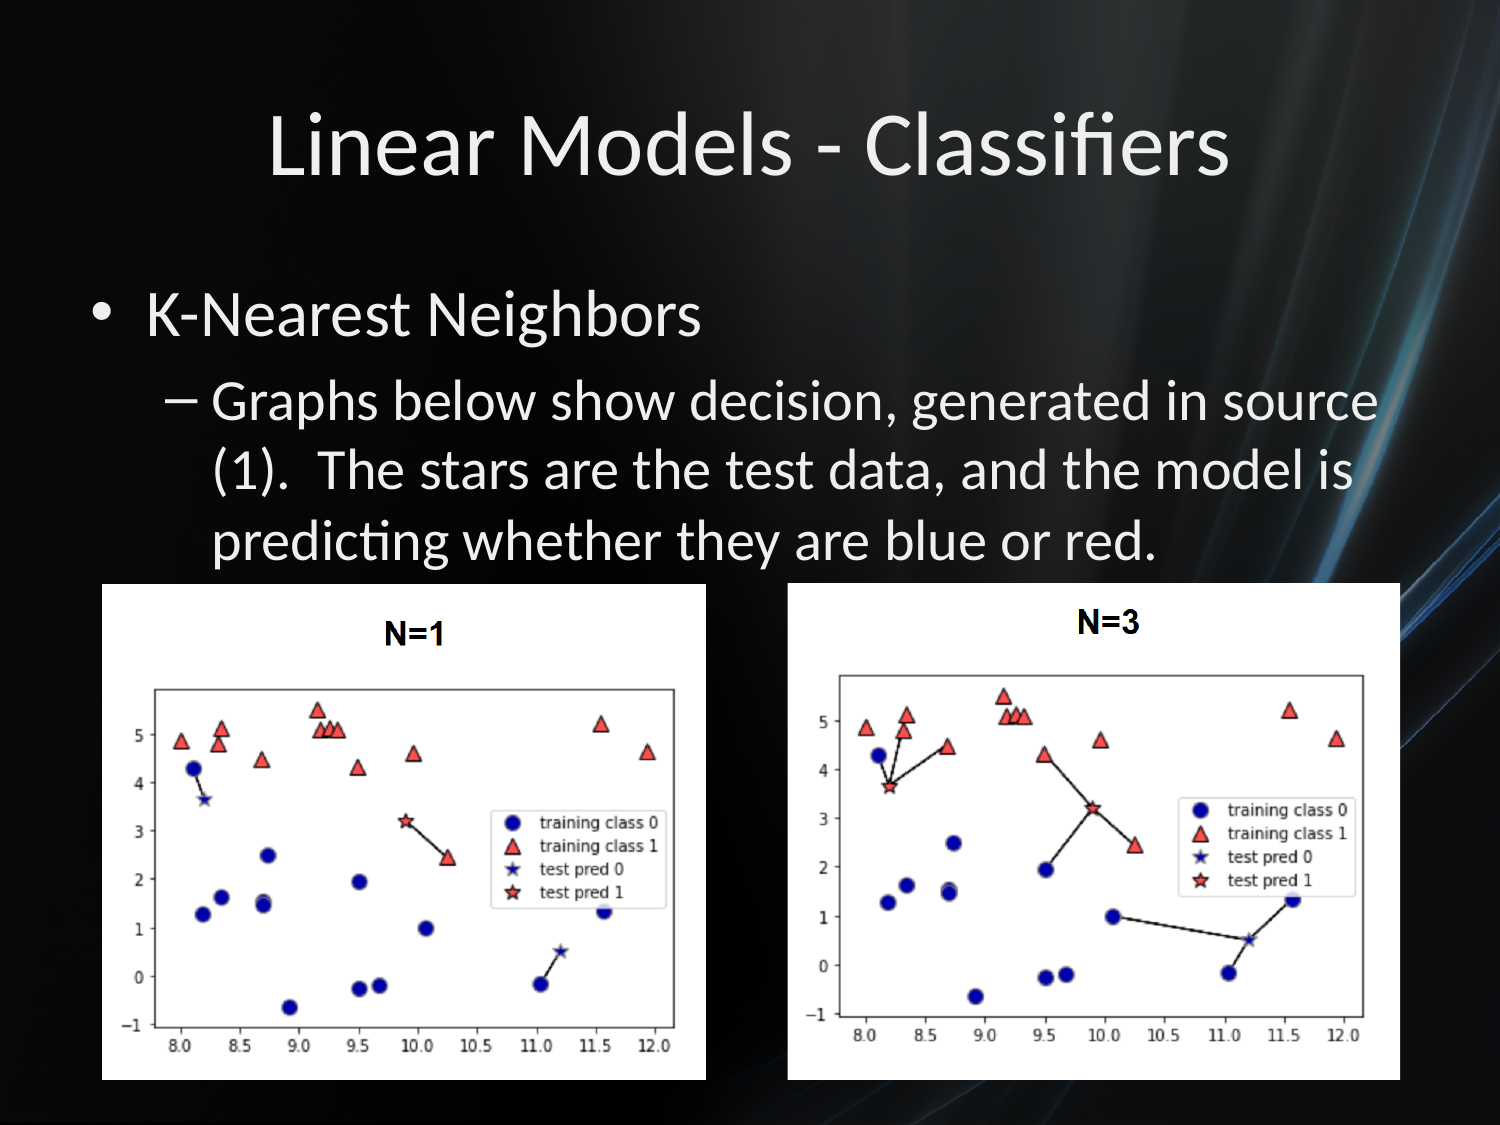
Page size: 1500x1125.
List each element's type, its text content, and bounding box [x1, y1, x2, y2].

picture [0, 0, 1500, 1125]
list K-Nearest Neighbors Graphs below show decision, generated in source (1). The stars are the test data, and the model is predicting whether they are blue or red. [75, 262, 1425, 1005]
title Linear Models - Classifiers [75, 45, 1425, 233]
